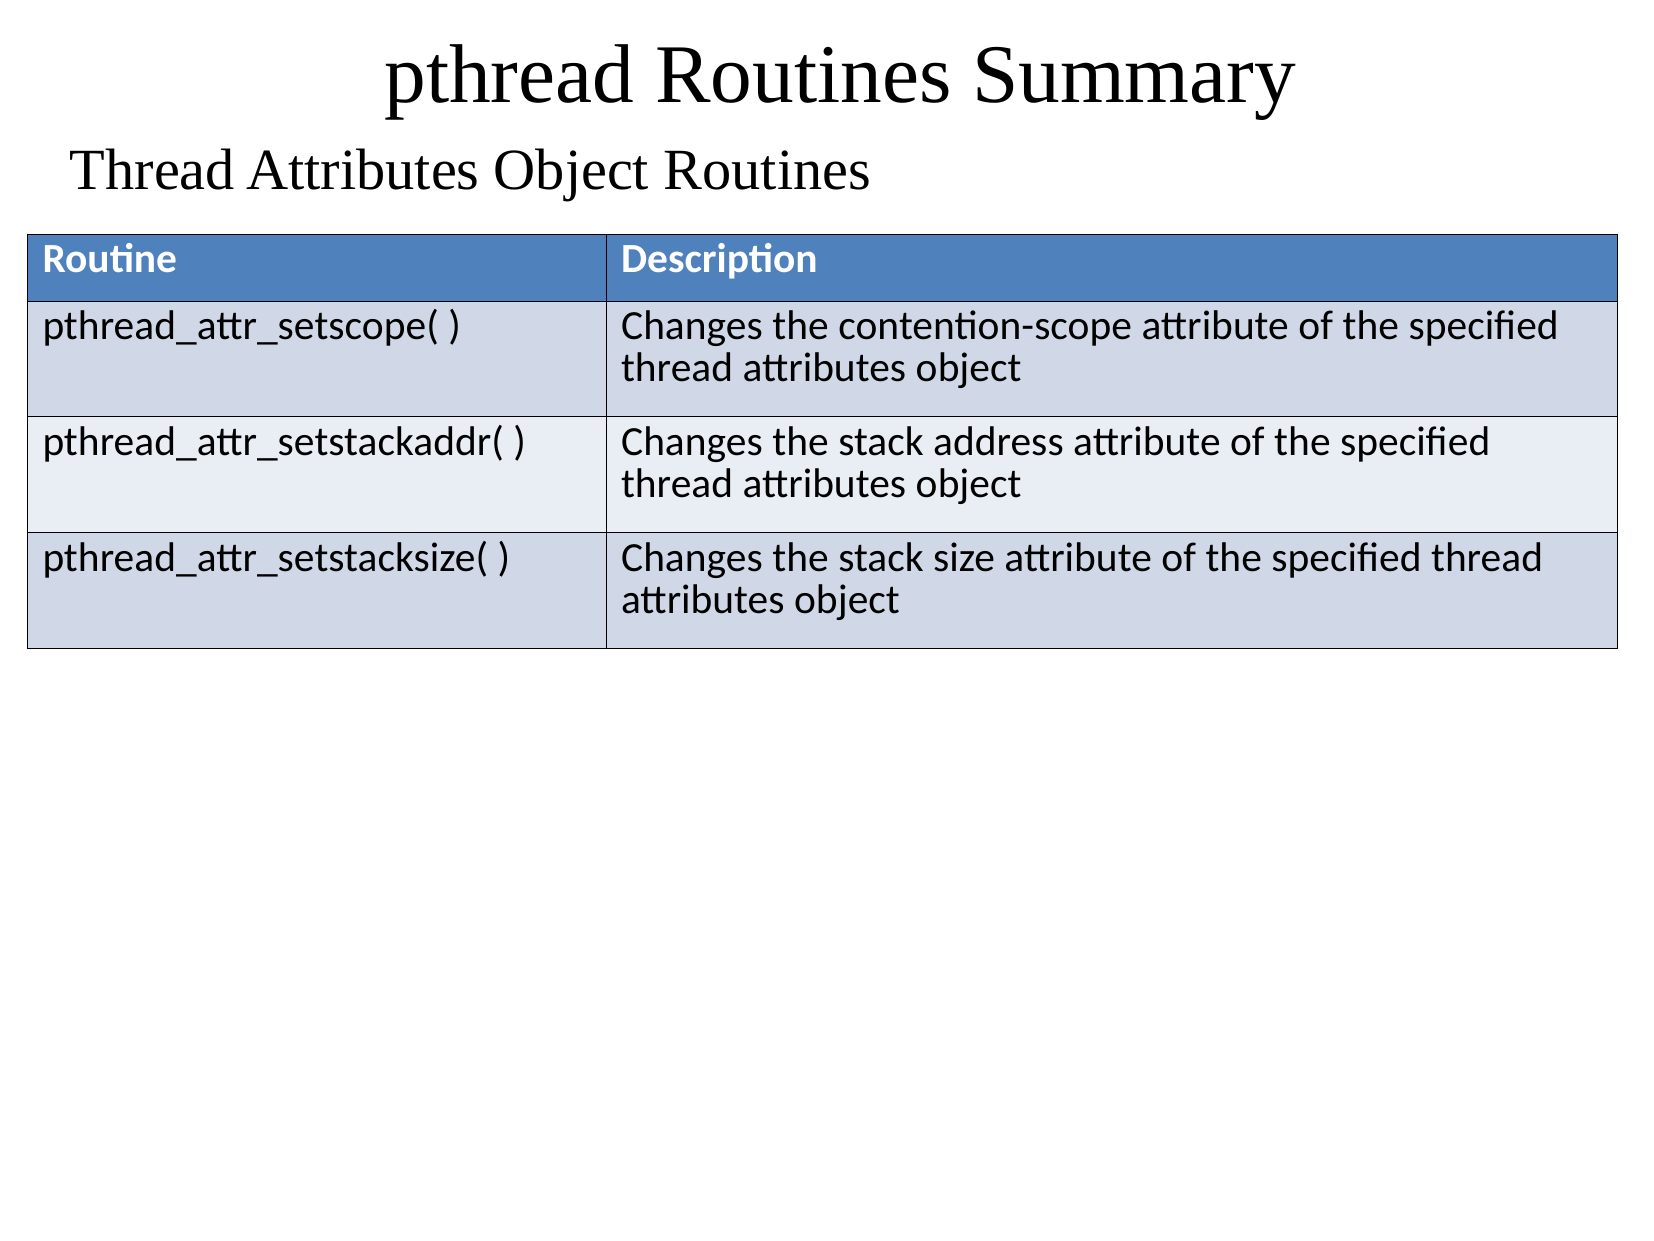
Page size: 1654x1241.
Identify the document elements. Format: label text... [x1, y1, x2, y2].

title pthread Routines Summary [96, 0, 1585, 138]
table_cell Changes the stack address attribute of the specified thread attributes object [607, 417, 1617, 532]
table_cell Changes the stack size attribute of the specified thread attributes object [607, 533, 1617, 648]
table_cell Changes the contention-scope attribute of the specified thread attributes object [607, 302, 1617, 416]
table_cell pthread_attr_setstacksize( ) [28, 533, 606, 648]
list Thread Attributes Object Routines [55, 124, 1544, 221]
table_cell pthread_attr_setscope( ) [28, 302, 606, 416]
table_header Description [607, 235, 1617, 301]
table_cell pthread_attr_setstackaddr( ) [28, 417, 606, 532]
table_header Routine [28, 235, 606, 301]
